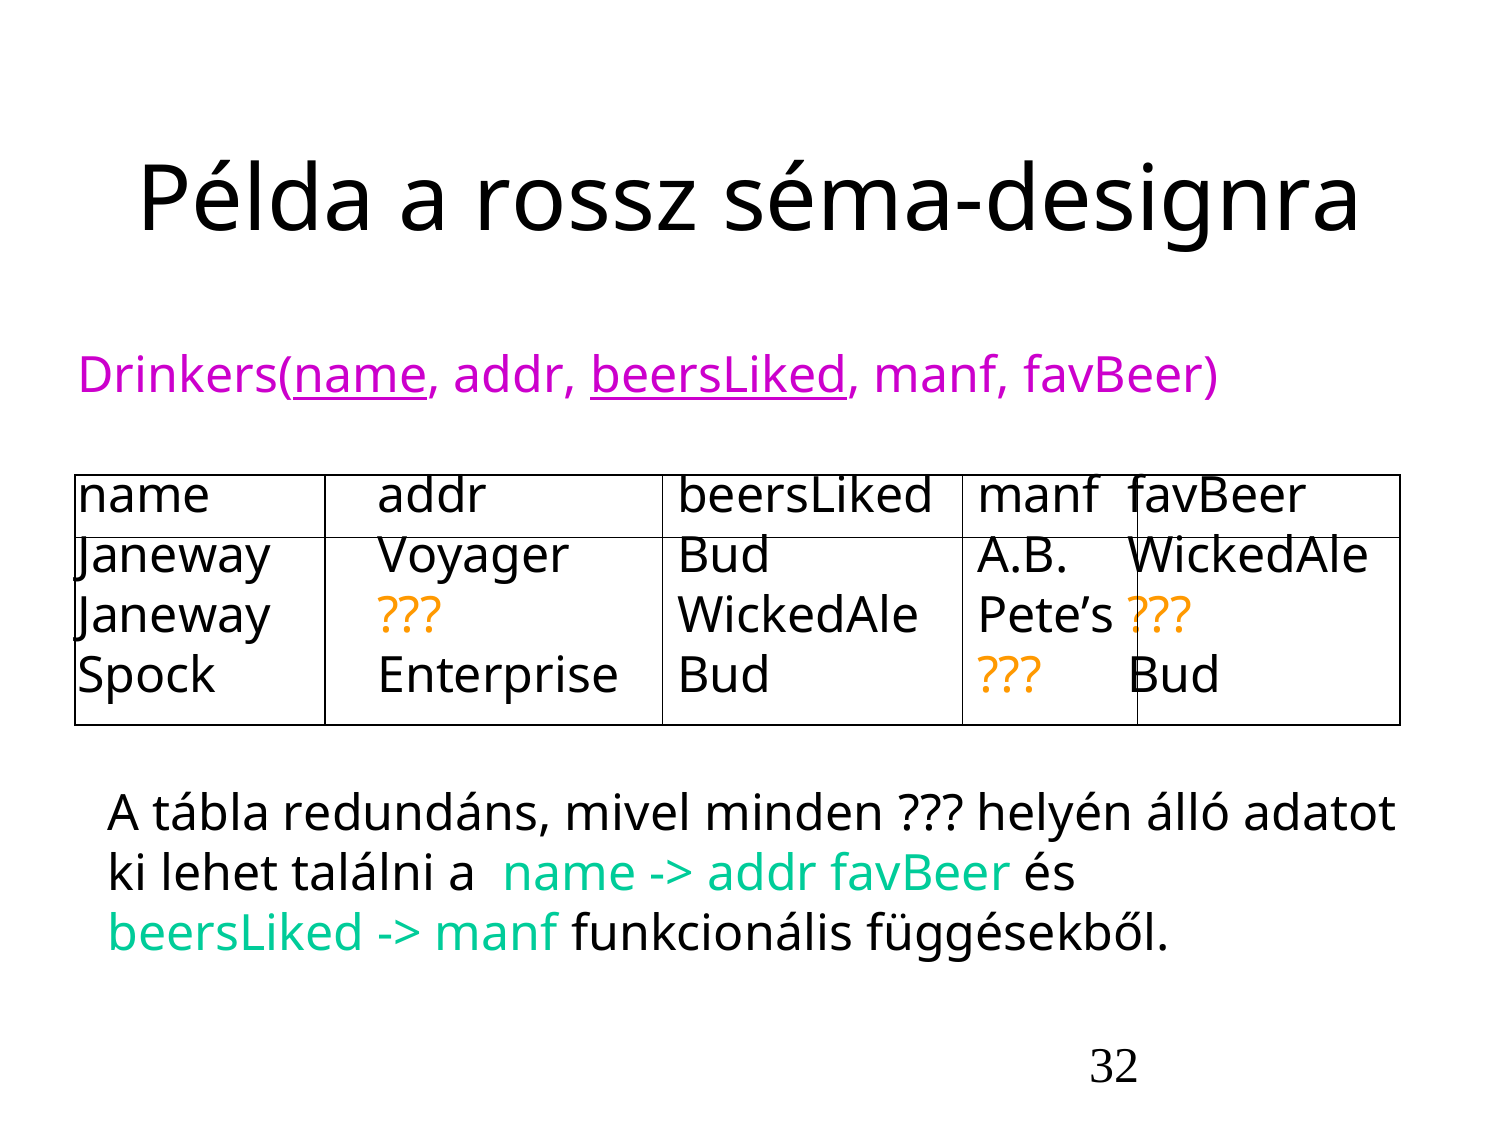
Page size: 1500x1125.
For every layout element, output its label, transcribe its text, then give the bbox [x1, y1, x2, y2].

text_box Drinkers(name, addr, beersLiked, manf, favBeer) name addr beersLiked manf favBeer Janeway Voyager Bud A.B. WickedAle Janeway ??? WickedAle Pete’s ??? Spock Enterprise Bud ??? Bud [1138, 538, 1399, 719]
text_box Drinkers(name, addr, beersLiked, manf, favBeer) name addr beersLiked manf favBeer Janeway Voyager Bud A.B. WickedAle Janeway ??? WickedAle Pete’s ??? Spock Enterprise Bud ??? Bud [326, 538, 662, 719]
text_box Drinkers(name, addr, beersLiked, manf, favBeer) name addr beersLiked manf favBeer Janeway Voyager Bud A.B. WickedAle Janeway ??? WickedAle Pete’s ??? Spock Enterprise Bud ??? Bud [77, 538, 324, 719]
text_box Drinkers(name, addr, beersLiked, manf, favBeer) name addr beersLiked manf favBeer Janeway Voyager Bud A.B. WickedAle Janeway ??? WickedAle Pete’s ??? Spock Enterprise Bud ??? Bud [1138, 476, 1399, 537]
text_box Drinkers(name, addr, beersLiked, manf, favBeer) name addr beersLiked manf favBeer Janeway Voyager Bud A.B. WickedAle Janeway ??? WickedAle Pete’s ??? Spock Enterprise Bud ??? Bud [77, 476, 324, 537]
text_box Drinkers(name, addr, beersLiked, manf, favBeer) name addr beersLiked manf favBeer Janeway Voyager Bud A.B. WickedAle Janeway ??? WickedAle Pete’s ??? Spock Enterprise Bud ??? Bud [77, 342, 1400, 474]
text_box Drinkers(name, addr, beersLiked, manf, favBeer) name addr beersLiked manf favBeer Janeway Voyager Bud A.B. WickedAle Janeway ??? WickedAle Pete’s ??? Spock Enterprise Bud ??? Bud [663, 538, 962, 719]
text_box Drinkers(name, addr, beersLiked, manf, favBeer) name addr beersLiked manf favBeer Janeway Voyager Bud A.B. WickedAle Janeway ??? WickedAle Pete’s ??? Spock Enterprise Bud ??? Bud [963, 476, 1137, 537]
text_box A tábla redundáns, mivel minden ??? helyén álló adatot ki lehet találni a name -> addr favBeer és beersLiked -> manf funkcionális függésekből. [107, 780, 1440, 976]
text_box Drinkers(name, addr, beersLiked, manf, favBeer) name addr beersLiked manf favBeer Janeway Voyager Bud A.B. WickedAle Janeway ??? WickedAle Pete’s ??? Spock Enterprise Bud ??? Bud [963, 538, 1137, 719]
title Példa a rossz séma-designra [112, 99, 1388, 288]
text_box Drinkers(name, addr, beersLiked, manf, favBeer) name addr beersLiked manf favBeer Janeway Voyager Bud A.B. WickedAle Janeway ??? WickedAle Pete’s ??? Spock Enterprise Bud ??? Bud [326, 476, 662, 537]
text_box Drinkers(name, addr, beersLiked, manf, favBeer) name addr beersLiked manf favBeer Janeway Voyager Bud A.B. WickedAle Janeway ??? WickedAle Pete’s ??? Spock Enterprise Bud ??? Bud [663, 476, 962, 537]
